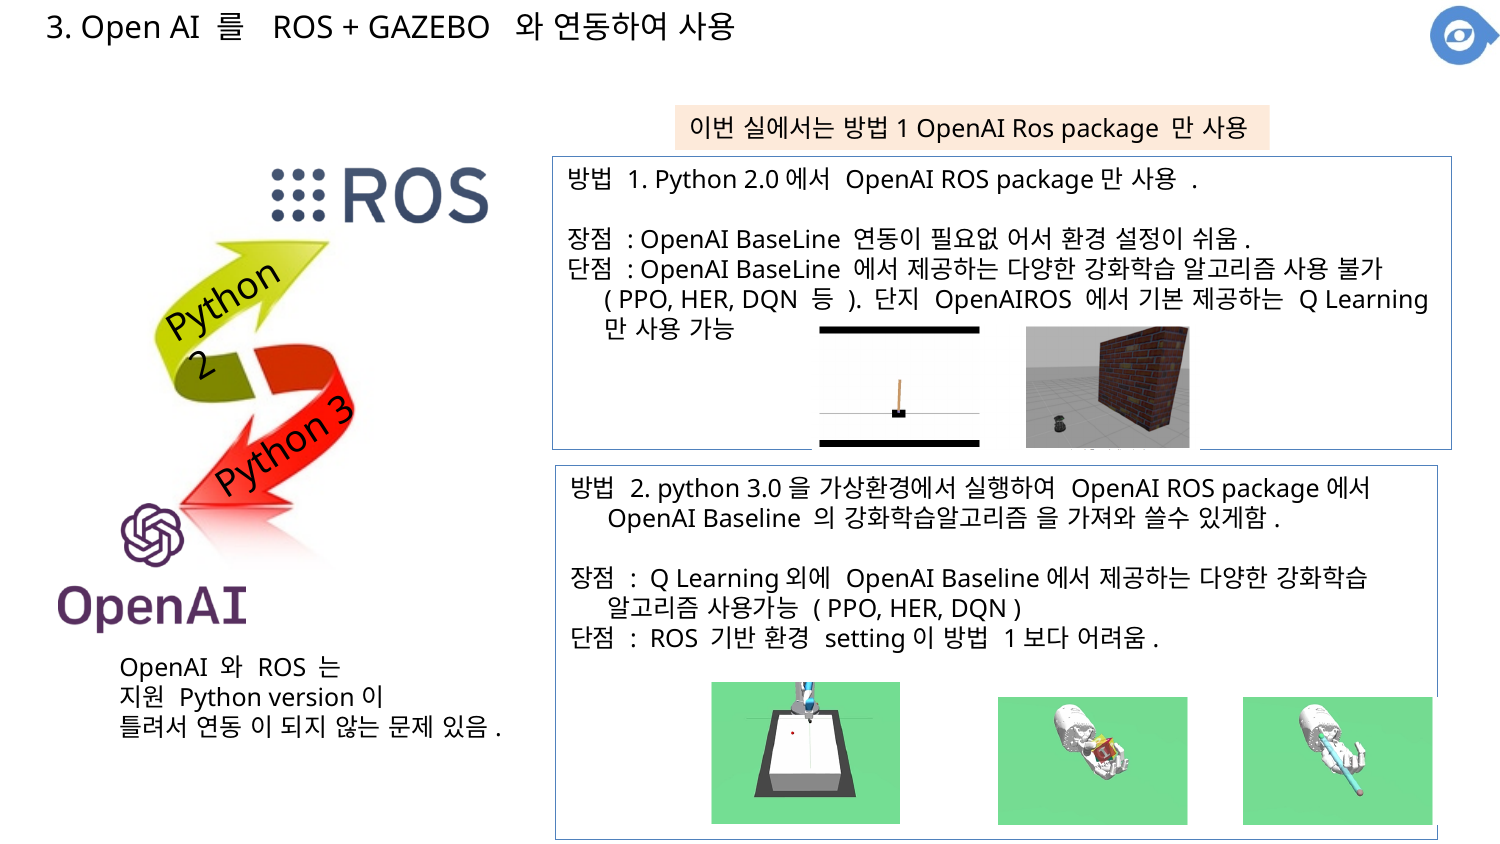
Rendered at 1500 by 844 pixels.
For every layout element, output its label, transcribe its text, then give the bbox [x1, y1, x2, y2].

text_box 방법 1. Python 2.0에서 OpenAI ROS package만 사용 . 장점 : OpenAI BaseLine 연동이 필요없 어서 환경 설정이 쉬움. 단점 : OpenAI BaseLine 에서 제공하는 다양한 강화학습 알고리즘 사용 불가 ( PPO, HER, DQN 등 ). 단지 OpenAIROS 에서 기본 제공하는 Q Learning만 사용 가능 [552, 156, 1452, 450]
text_box 3. Open AI 를 ROS + GAZEBO 와 연동하여 사용 [31, 0, 836, 53]
text_box Python 2 [140, 217, 331, 364]
text_box OpenAI 와 ROS 는 지원 Python version이 틀려서 연동 이 되지 않는 문제 있음. [104, 643, 503, 749]
picture [990, 697, 1438, 825]
picture [704, 679, 900, 825]
text_box Python 3 [190, 369, 378, 520]
picture [1430, 0, 1500, 70]
text_box 방법 2. python 3.0을 가상환경에서 실행하여 OpenAI ROS package에서 OpenAI Baseline 의 강화학습알고리즘 을 가져와 쓸수 있게함. 장점 : Q Learning외에 OpenAI Baseline에서 제공하는 다양한 강화학습 알고리즘 사용가능 ( PPO, HER, DQN ) 단점 : ROS 기반 환경 setting이 방법 1보다 어려움. [555, 465, 1438, 840]
text_box 이번 실에서는 방법1 OpenAI Ros package 만 사용 [675, 105, 1270, 150]
picture [58, 163, 490, 634]
picture [811, 324, 1200, 450]
